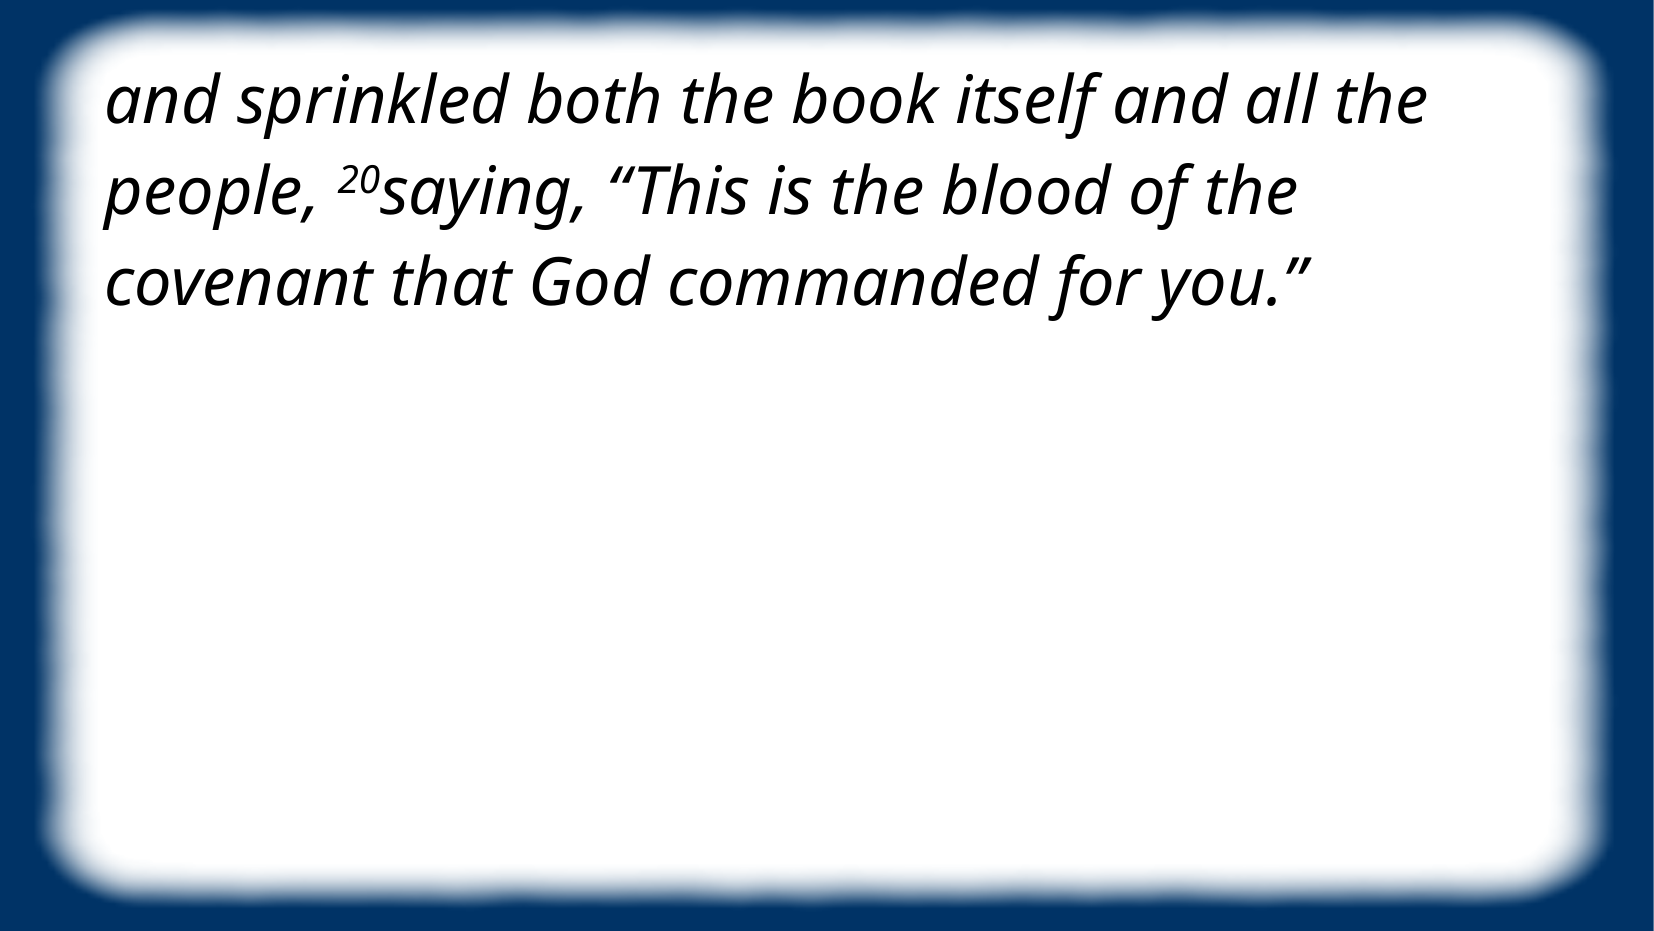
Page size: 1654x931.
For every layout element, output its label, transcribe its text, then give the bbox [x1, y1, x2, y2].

picture [0, 0, 1654, 931]
text_box and sprinkled both the book itself and all the people, 20saying, “This is the blood of the covenant that God commanded for you.” [90, 45, 1561, 327]
